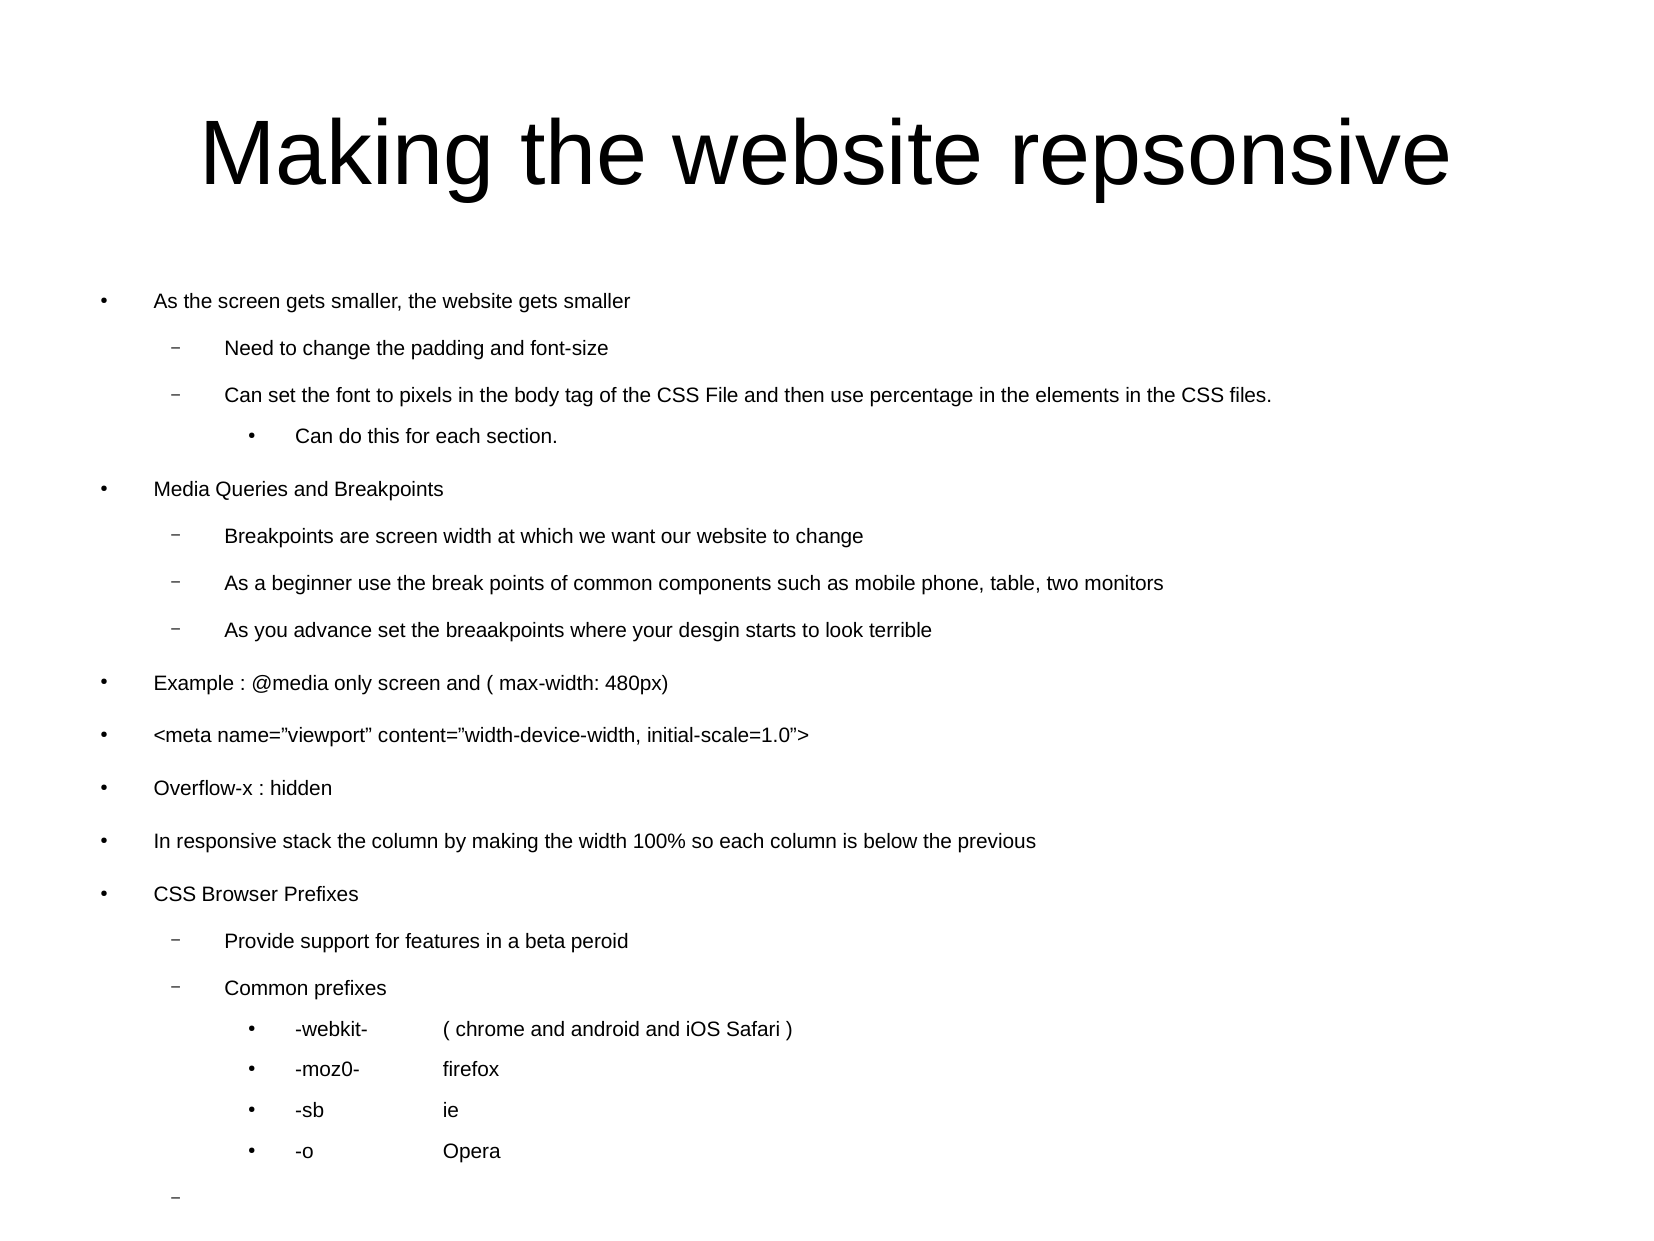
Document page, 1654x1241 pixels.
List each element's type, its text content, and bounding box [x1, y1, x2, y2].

list As the screen gets smaller, the website gets smaller Need to change the padding and font-size Can set the font to pixels in the body tag of the CSS File and then use percentage in the elements in the CSS files. Can do this for each section. Media Queries and Breakpoints Breakpoints are screen width at which we want our website to change As a beginner use the break points of common components such as mobile phone, table, two monitors As you advance set the breaakpoints where your desgin starts to look terrible Example : @media only screen and ( max-width: 480px) <meta name=”viewport” content=”width-device-width, initial-scale=1.0”> Overflow-x : hidden In responsive stack the column by making the width 100% so each column is below the previous CSS Browser Prefixes Provide support for features in a beta peroid Common prefixes -webkit- ( chrome and android and iOS Safari ) -moz0- firefox -sb ie -o Opera [82, 290, 1571, 1205]
title Making the website repsonsive [82, 49, 1571, 257]
